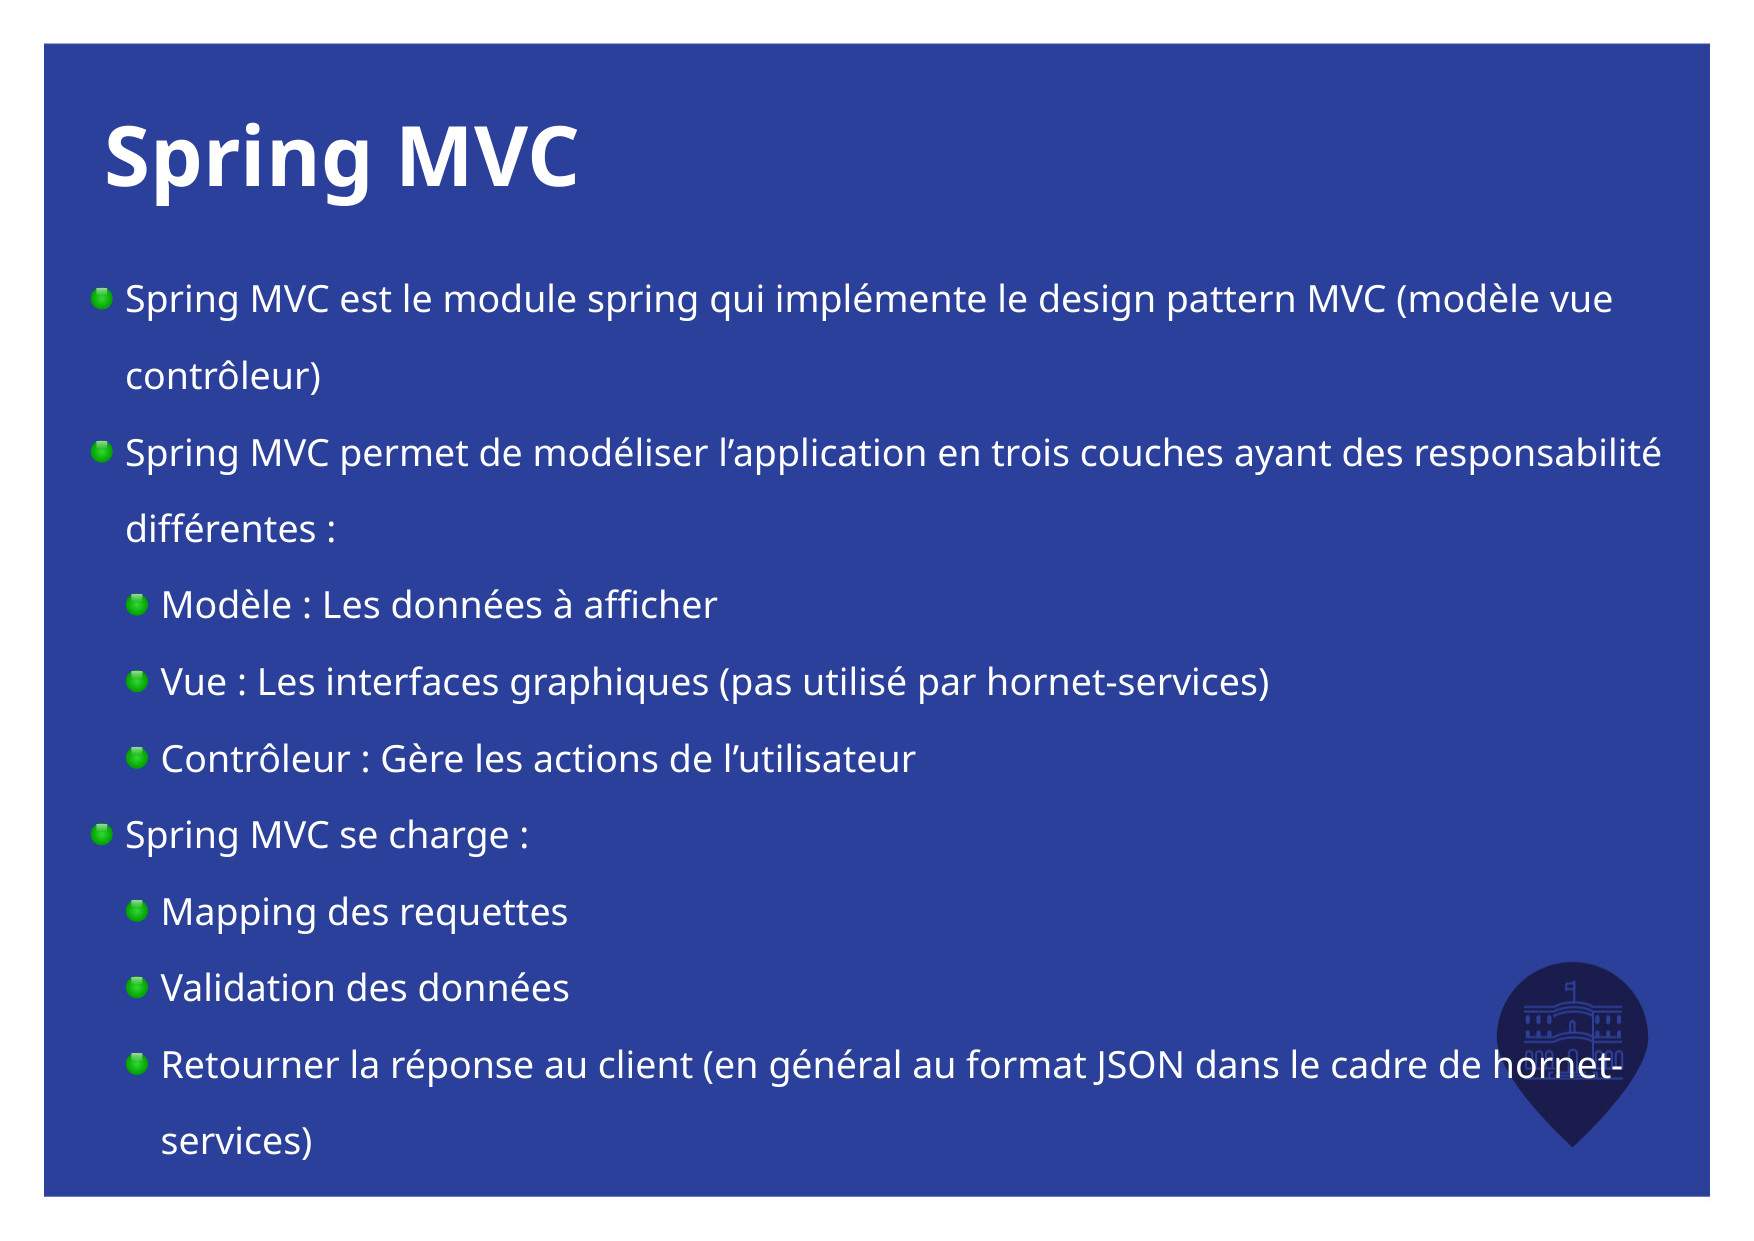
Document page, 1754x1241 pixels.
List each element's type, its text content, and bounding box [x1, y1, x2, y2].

text_box Spring MVC est le module spring qui implémente le design pattern MVC (modèle vue contrôleur) Spring MVC permet de modéliser l’application en trois couches ayant des responsabilité différentes : Modèle : Les données à afficher Vue : Les interfaces graphiques (pas utilisé par hornet-services) Contrôleur : Gère les actions de l’utilisateur Spring MVC se charge : Mapping des requettes Validation des données Retourner la réponse au client (en général au format JSON dans le cadre de hornet-services) [75, 240, 1688, 1231]
title Spring MVC [87, 49, 1666, 240]
picture [0, 0, 1754, 1241]
